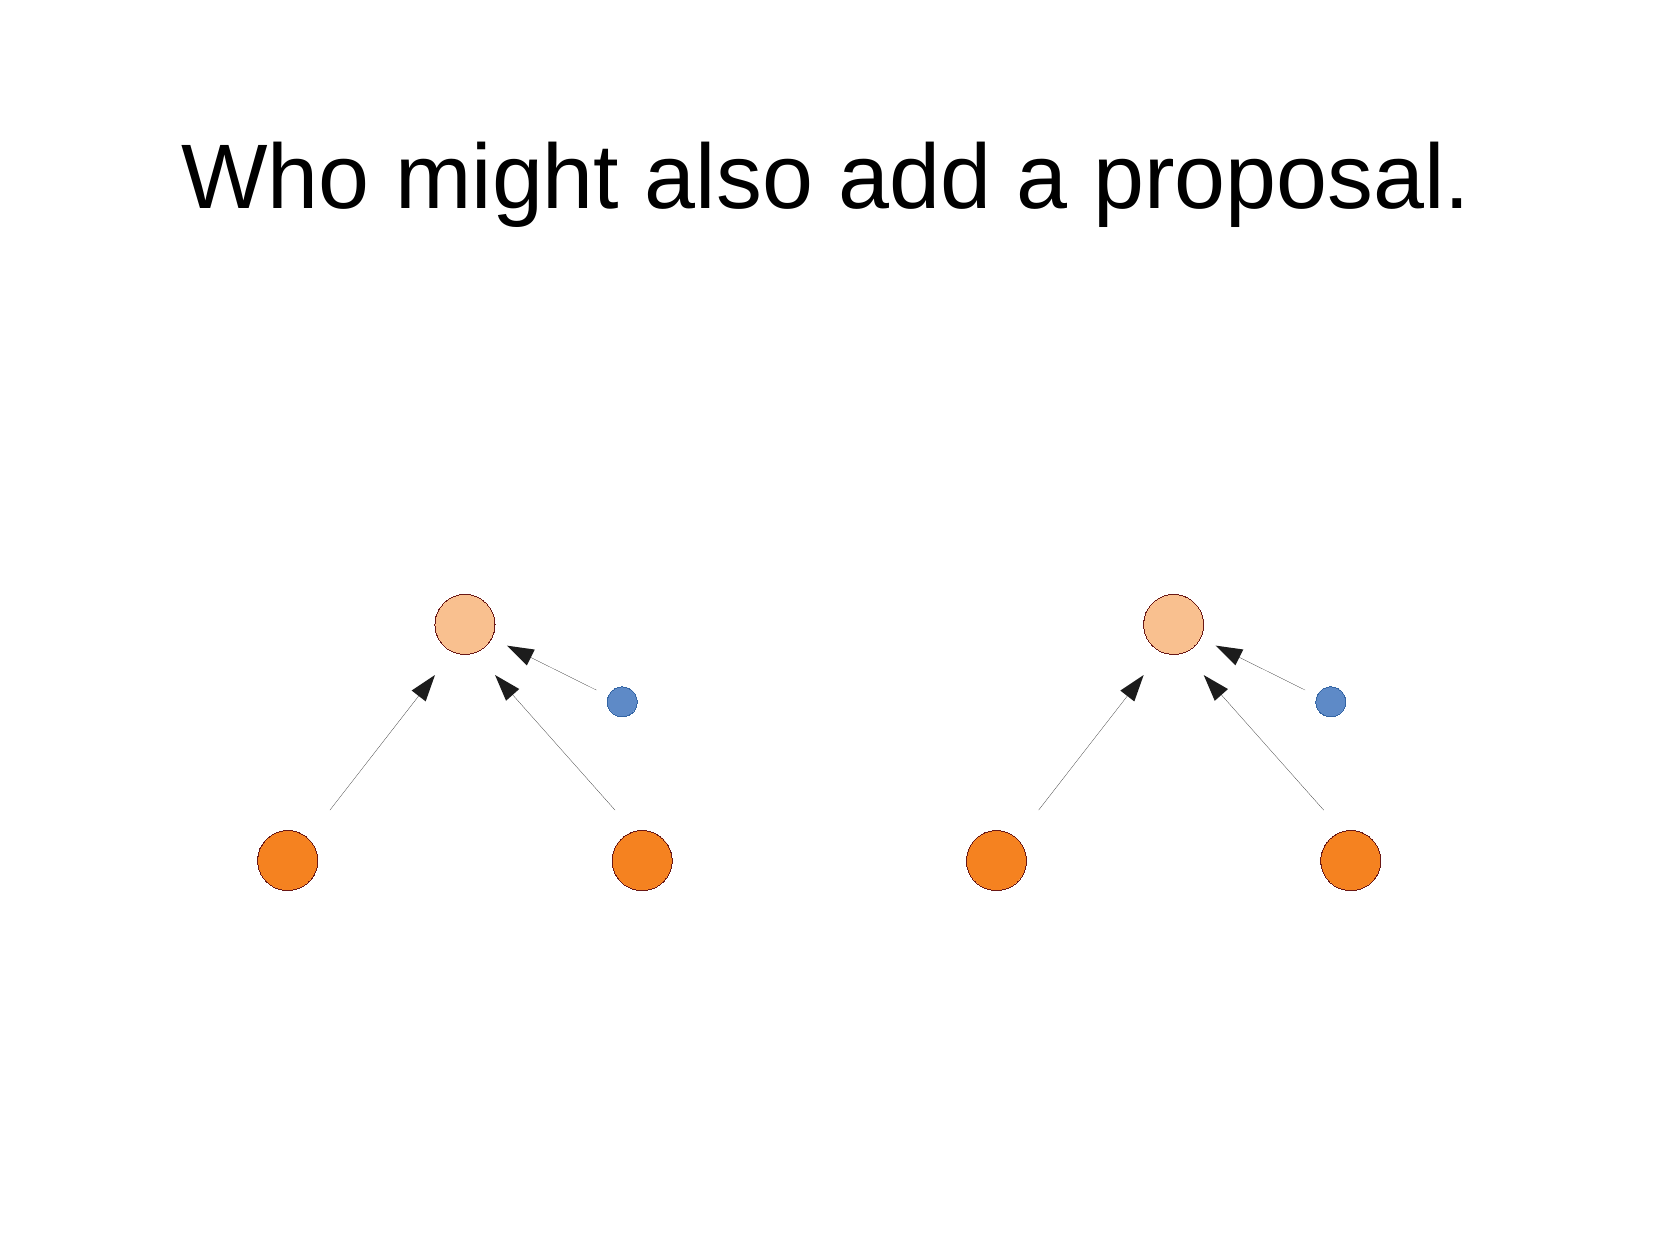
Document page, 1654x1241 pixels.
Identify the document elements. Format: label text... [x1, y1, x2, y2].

text_box [434, 594, 496, 655]
text_box [1315, 686, 1346, 717]
text_box [1143, 594, 1204, 655]
text_box [612, 830, 673, 891]
text_box [257, 830, 318, 891]
title Who might also add a proposal. [82, 73, 1571, 281]
text_box [966, 830, 1027, 891]
text_box [607, 686, 638, 717]
text_box [1320, 830, 1381, 891]
